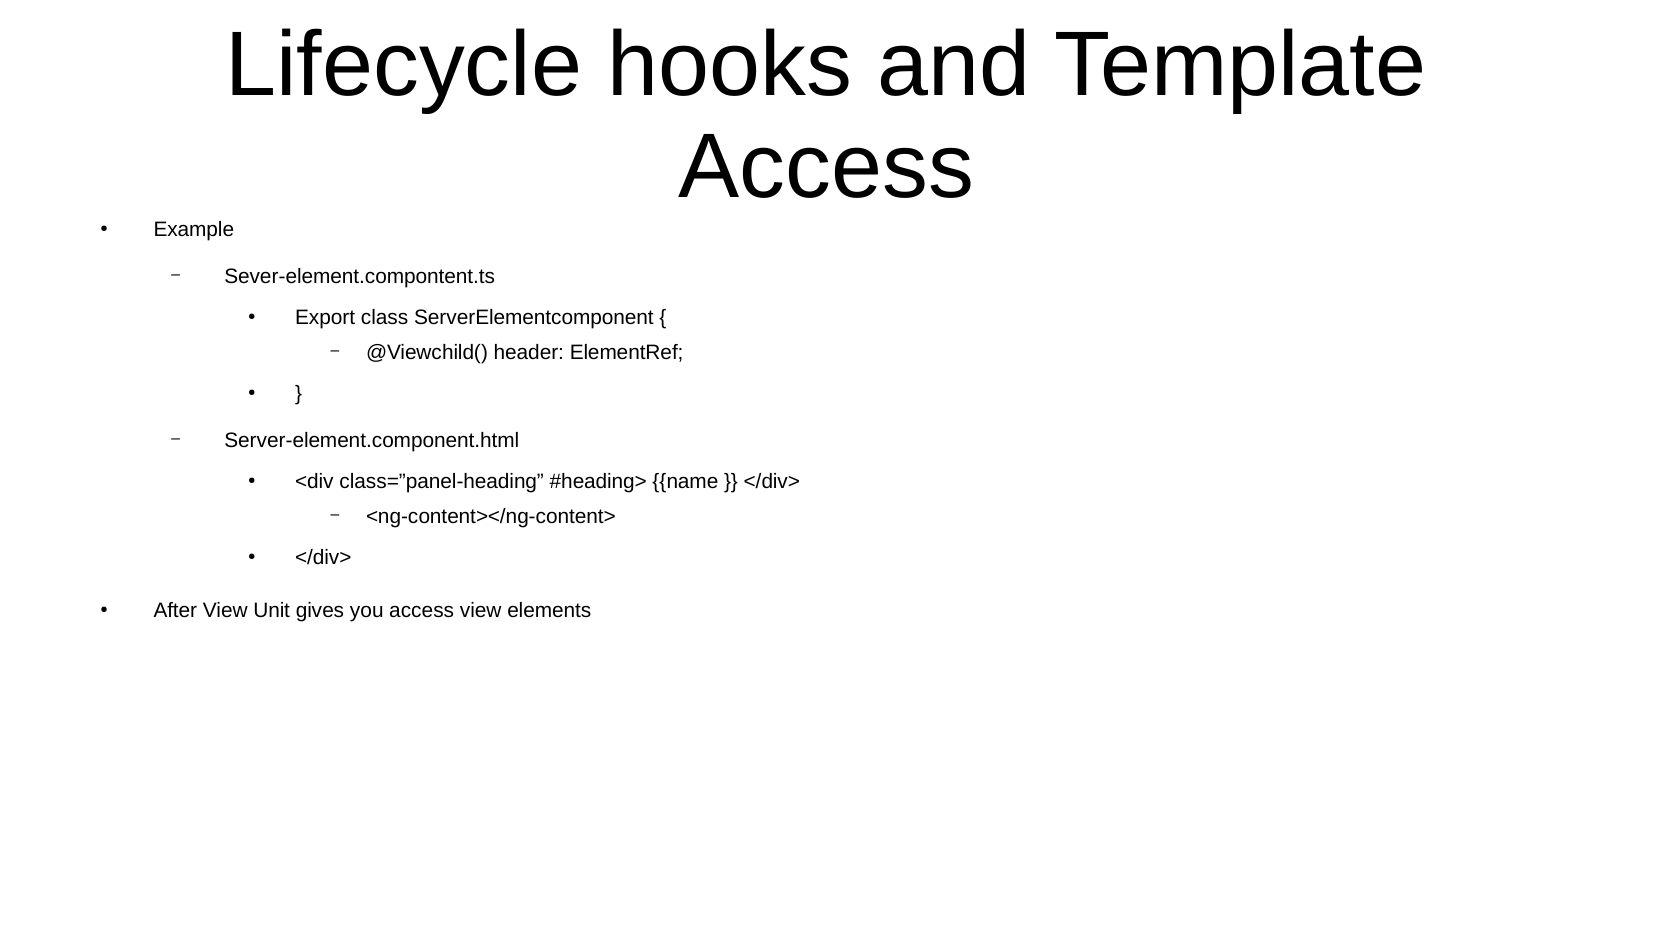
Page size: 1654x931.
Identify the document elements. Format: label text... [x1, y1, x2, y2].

title Lifecycle hooks and Template Access [82, 28, 1571, 201]
list Example Sever-element.compontent.ts Export class ServerElementcomponent { @Viewchild() header: ElementRef; } Server-element.component.html <div class=”panel-heading” #heading> {{name }} </div> <ng-content></ng-content> </div> After View Unit gives you access view elements [82, 217, 1576, 916]
